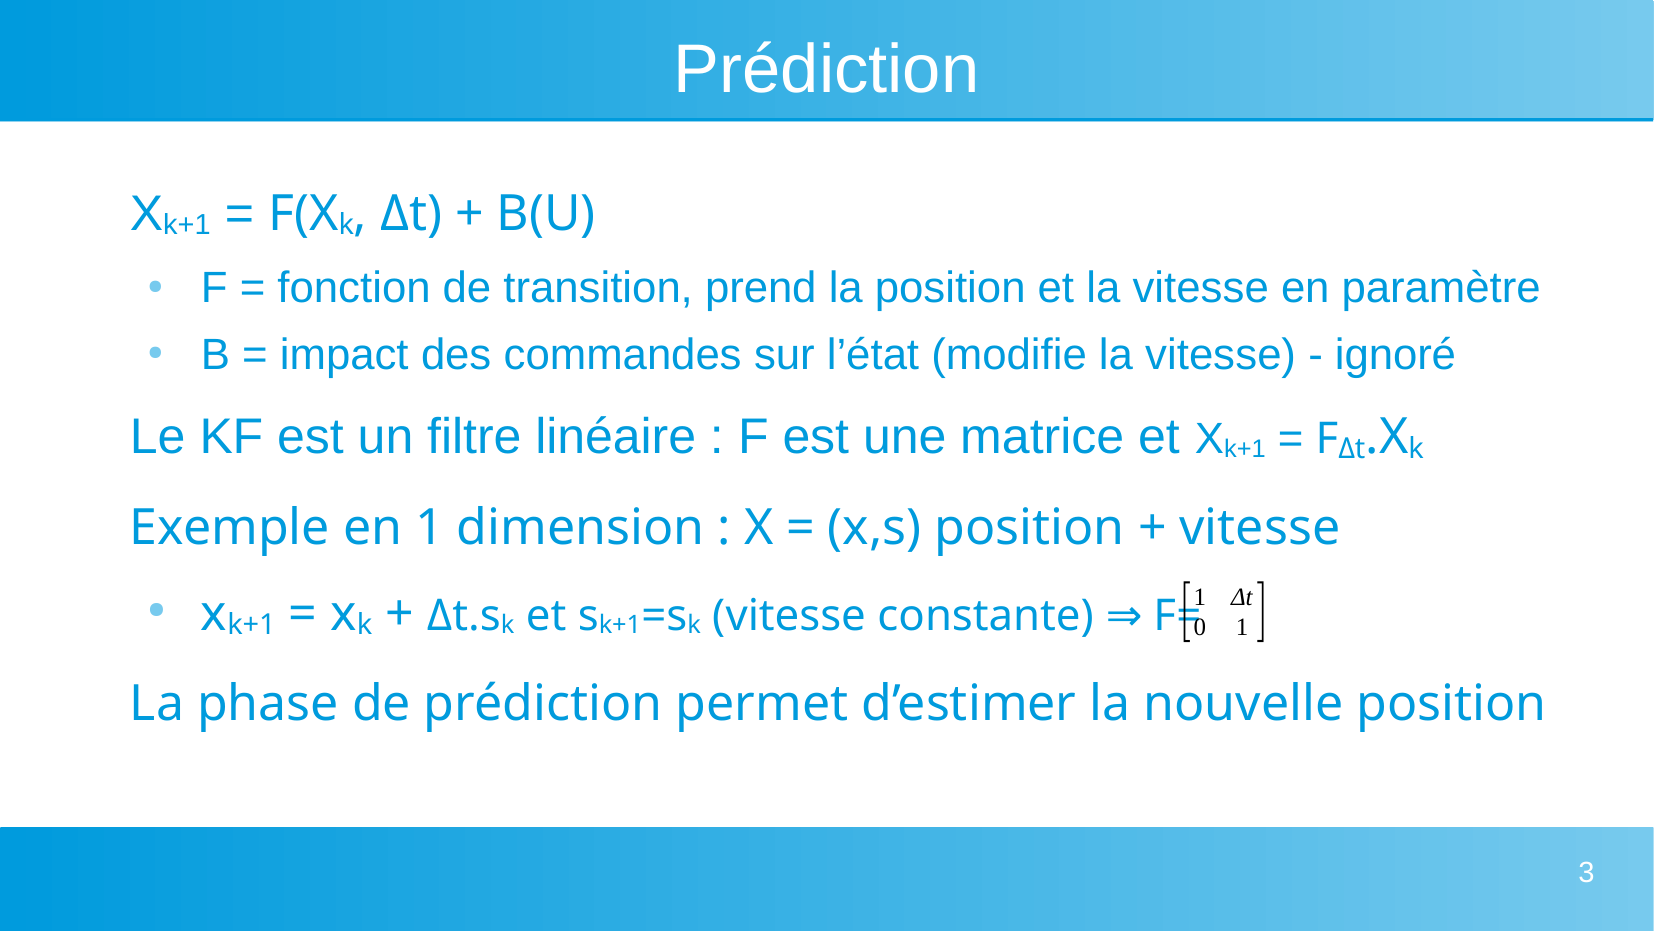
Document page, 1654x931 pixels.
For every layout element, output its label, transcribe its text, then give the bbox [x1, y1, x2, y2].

title Prédiction [59, 29, 1595, 108]
list Xk+1 = F(Xk, Δt) + B(U) F = fonction de transition, prend la position et la vitesse en paramètre B = impact des commandes sur l’état (modifie la vitesse) - ignoré Le KF est un filtre linéaire : F est une matrice et Xk+1 = FΔt.Xk Exemple en 1 dimension : X = (x,s) position + vitesse xk+1 = xk + Δt.sk et sk+1=sk (vitesse constante) ⇒ F= La phase de prédiction permet d’estimer la nouvelle position [59, 177, 1595, 768]
chart [1181, 580, 1267, 644]
